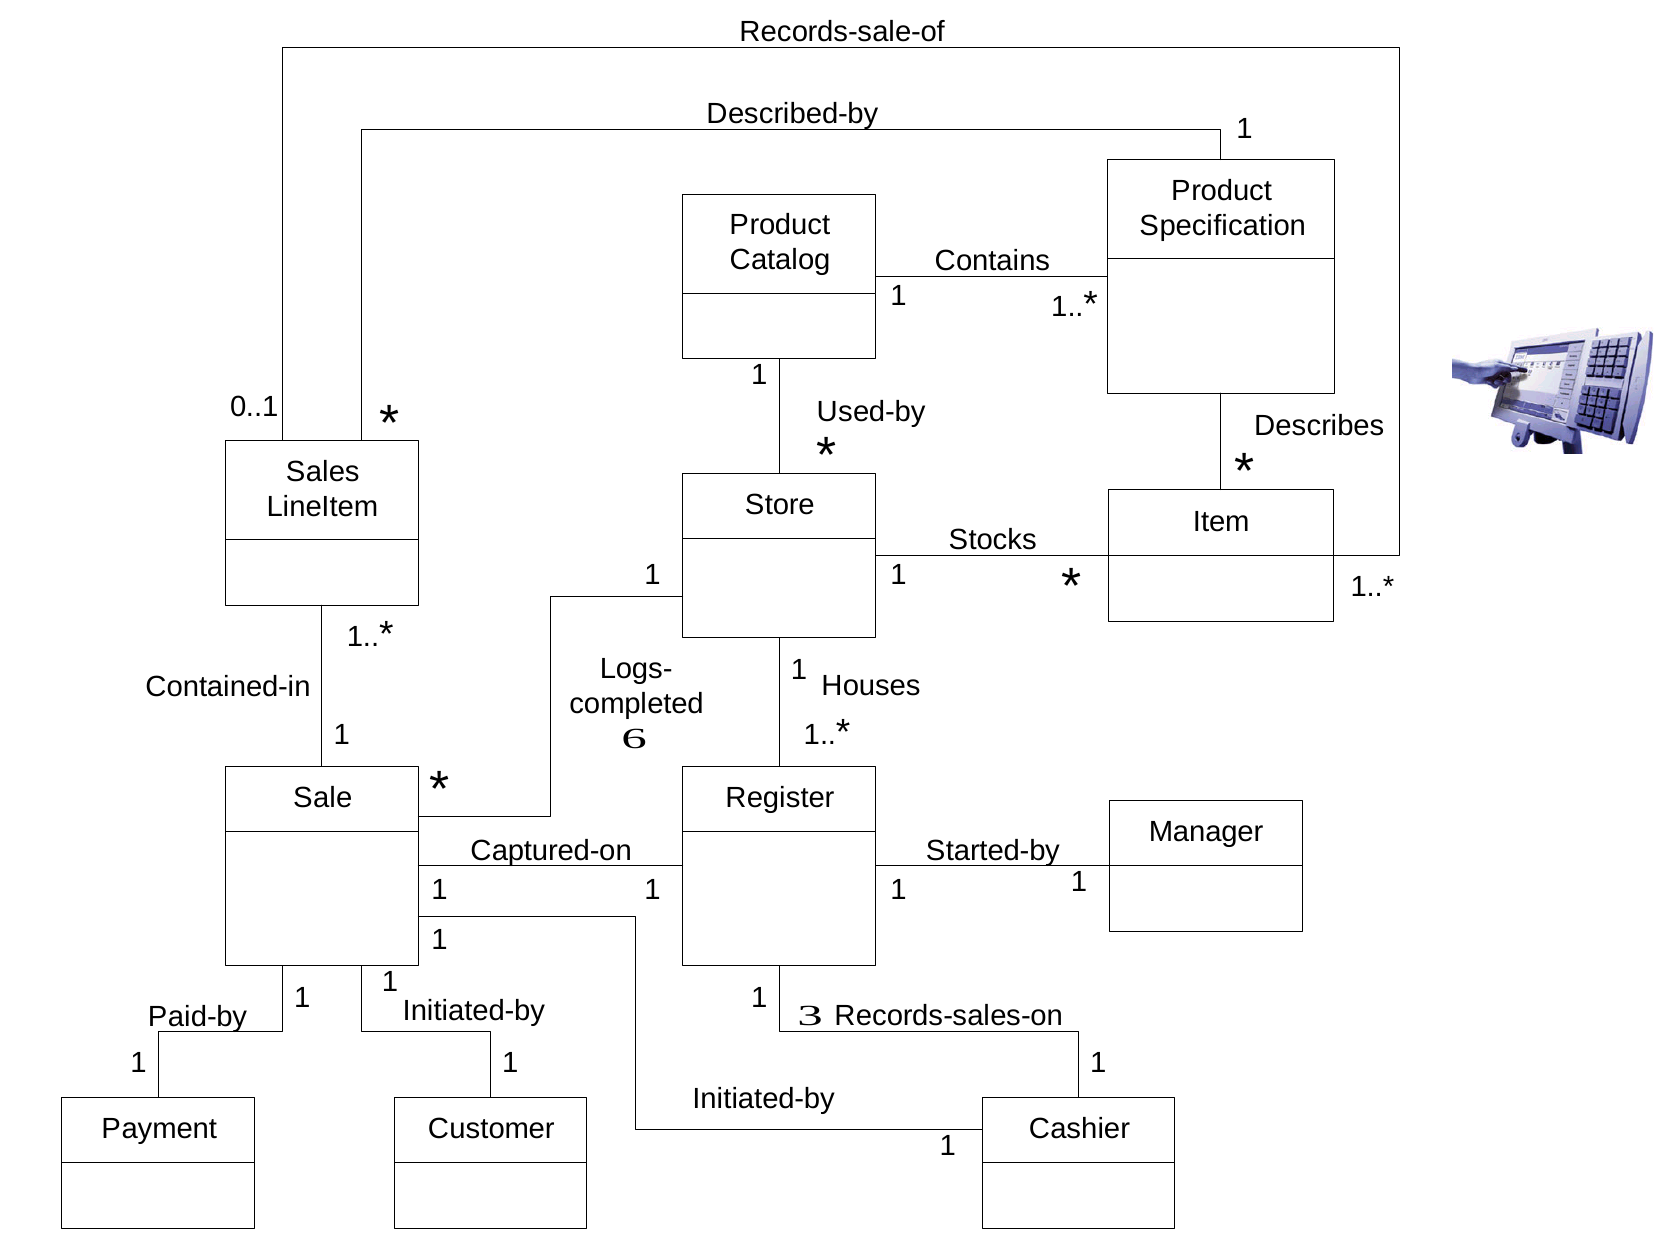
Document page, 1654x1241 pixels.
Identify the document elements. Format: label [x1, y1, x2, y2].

picture [1451, 326, 1654, 455]
picture [60, 15, 1438, 1230]
